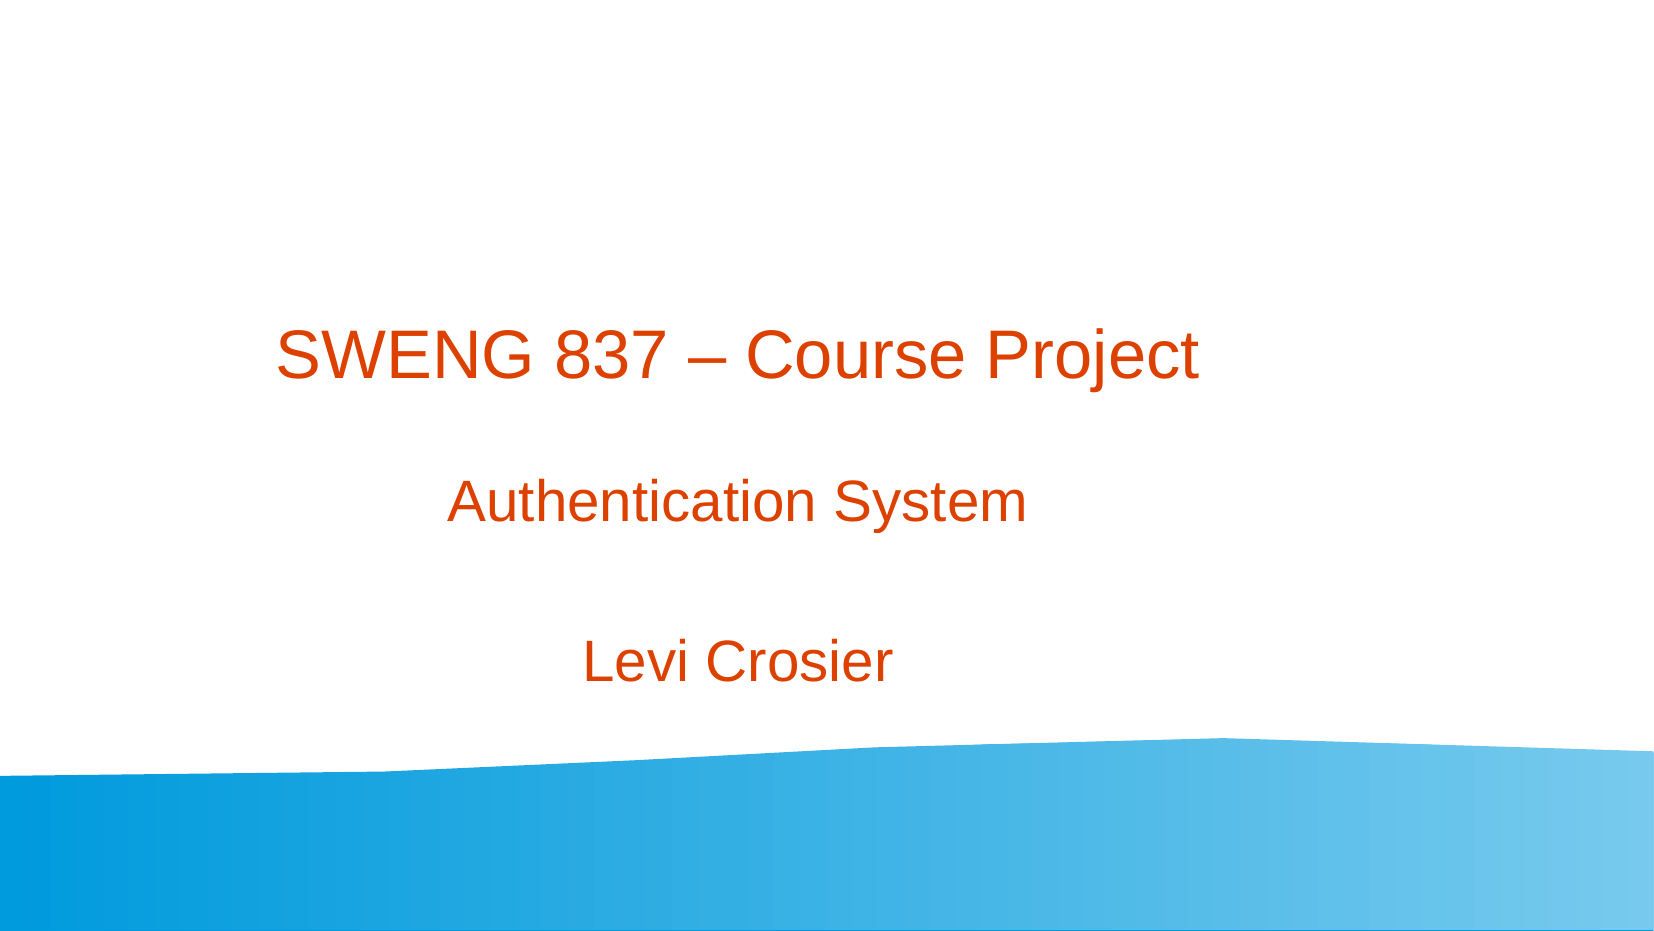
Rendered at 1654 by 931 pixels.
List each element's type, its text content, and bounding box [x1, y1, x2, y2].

title Authentication System [0, 412, 1477, 572]
title SWENG 837 – Course Project [0, 265, 1477, 412]
title Levi Crosier [0, 572, 1477, 751]
